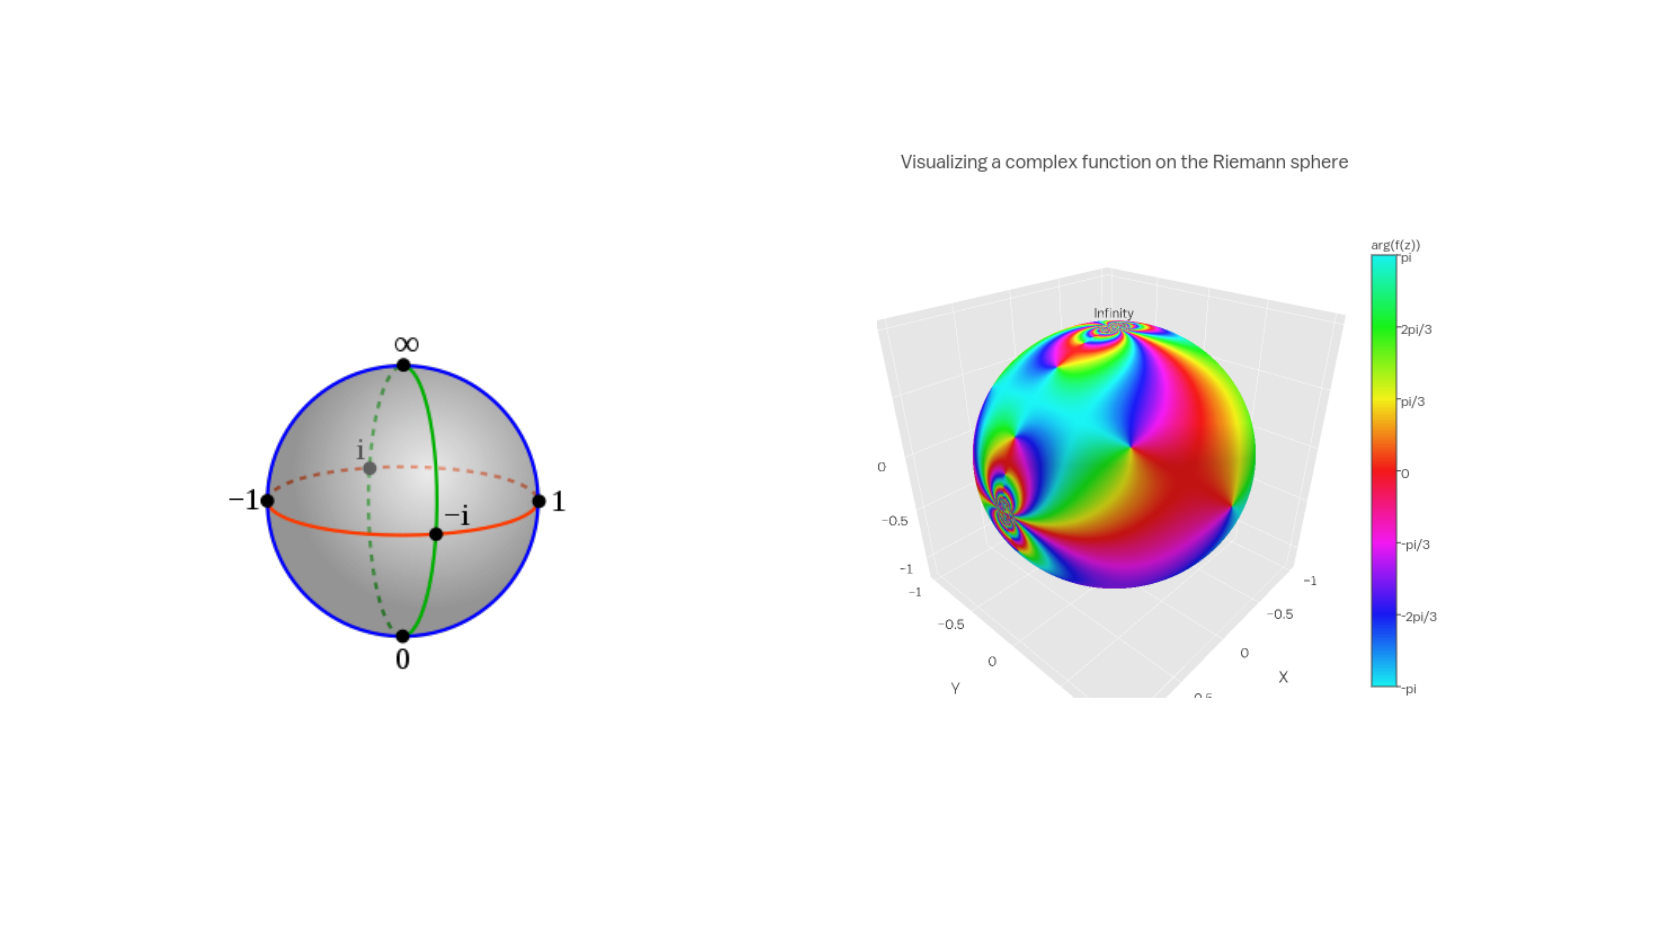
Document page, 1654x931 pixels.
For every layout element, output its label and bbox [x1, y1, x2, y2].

picture [228, 333, 572, 677]
picture [787, 112, 1463, 788]
